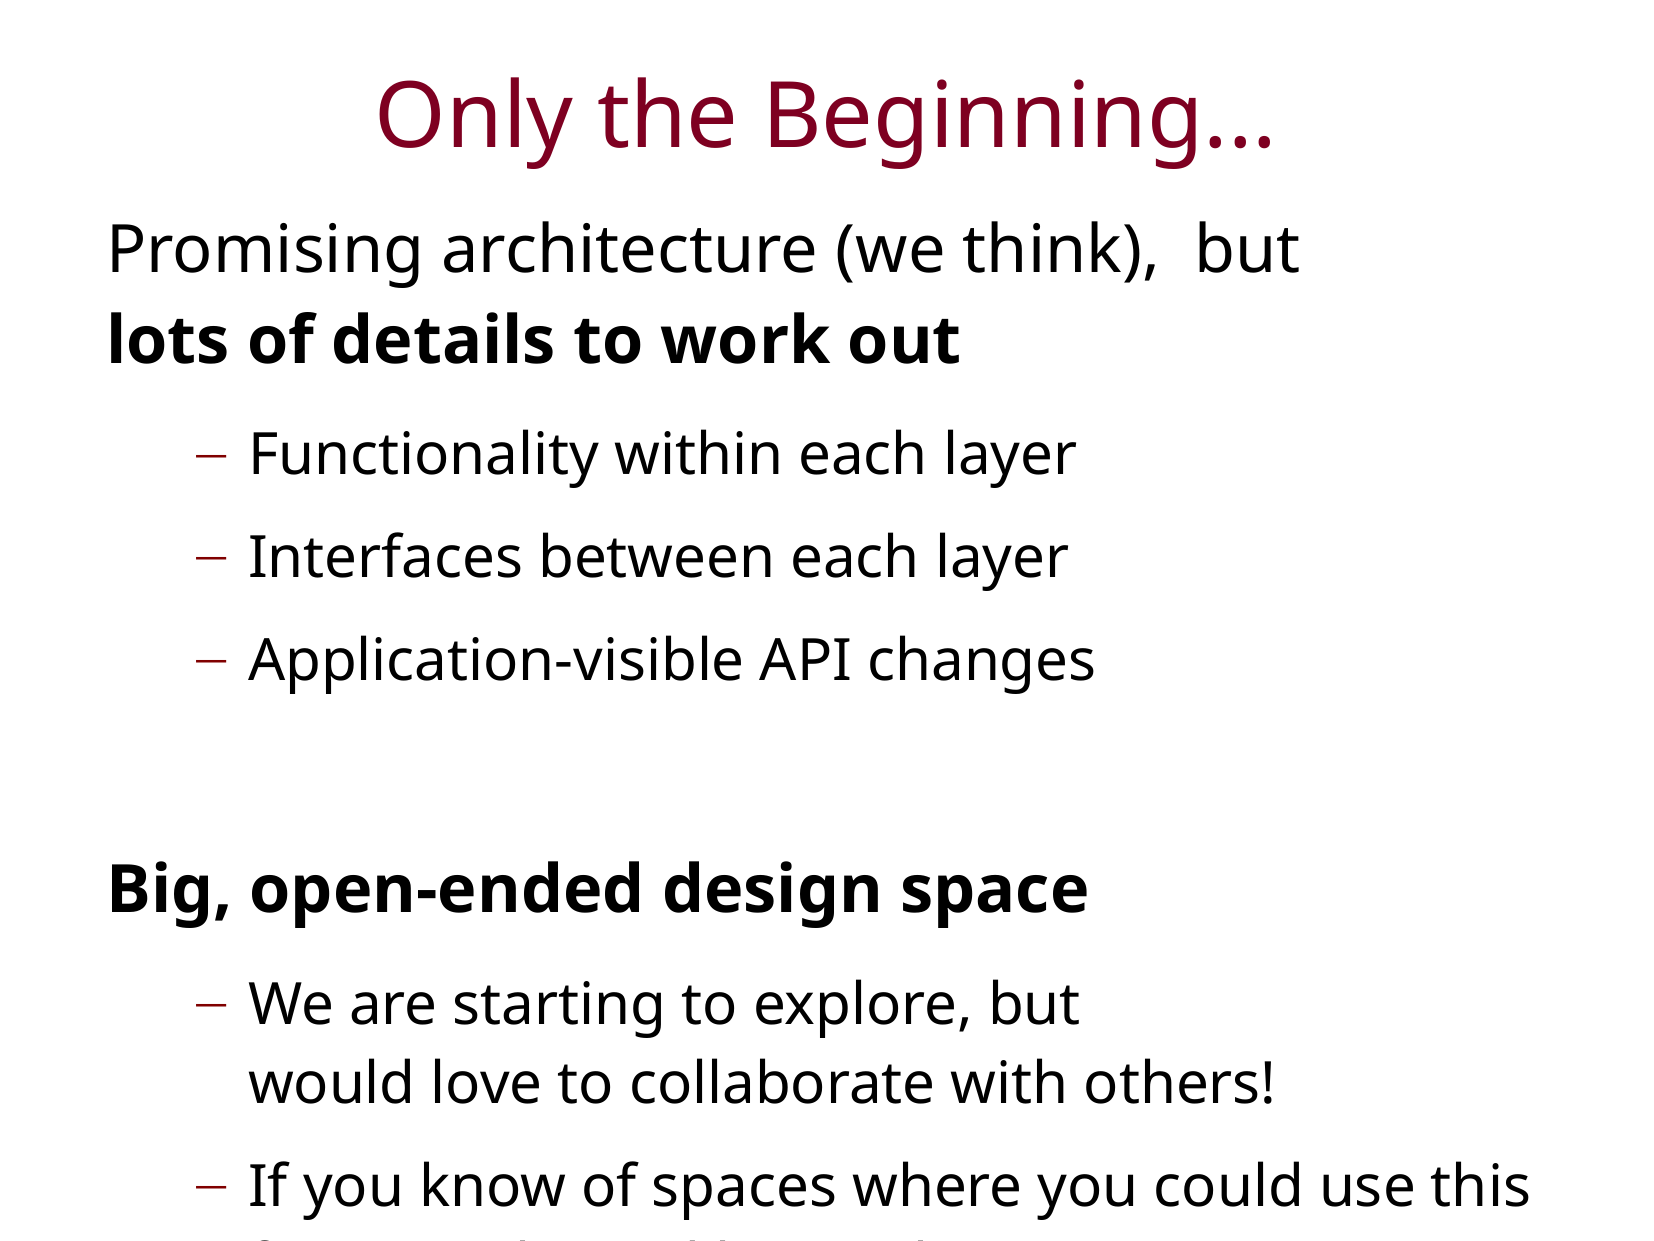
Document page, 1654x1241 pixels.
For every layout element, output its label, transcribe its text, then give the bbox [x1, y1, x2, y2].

list Promising architecture (we think), but lots of details to work out Functionality within each layer Interfaces between each layer Application-visible API changes Big, open-ended design space We are starting to explore, but would love to collaborate with others! If you know of spaces where you could use this framework, we'd love to know! [106, 201, 1599, 1162]
title Only the Beginning... [82, 8, 1571, 216]
